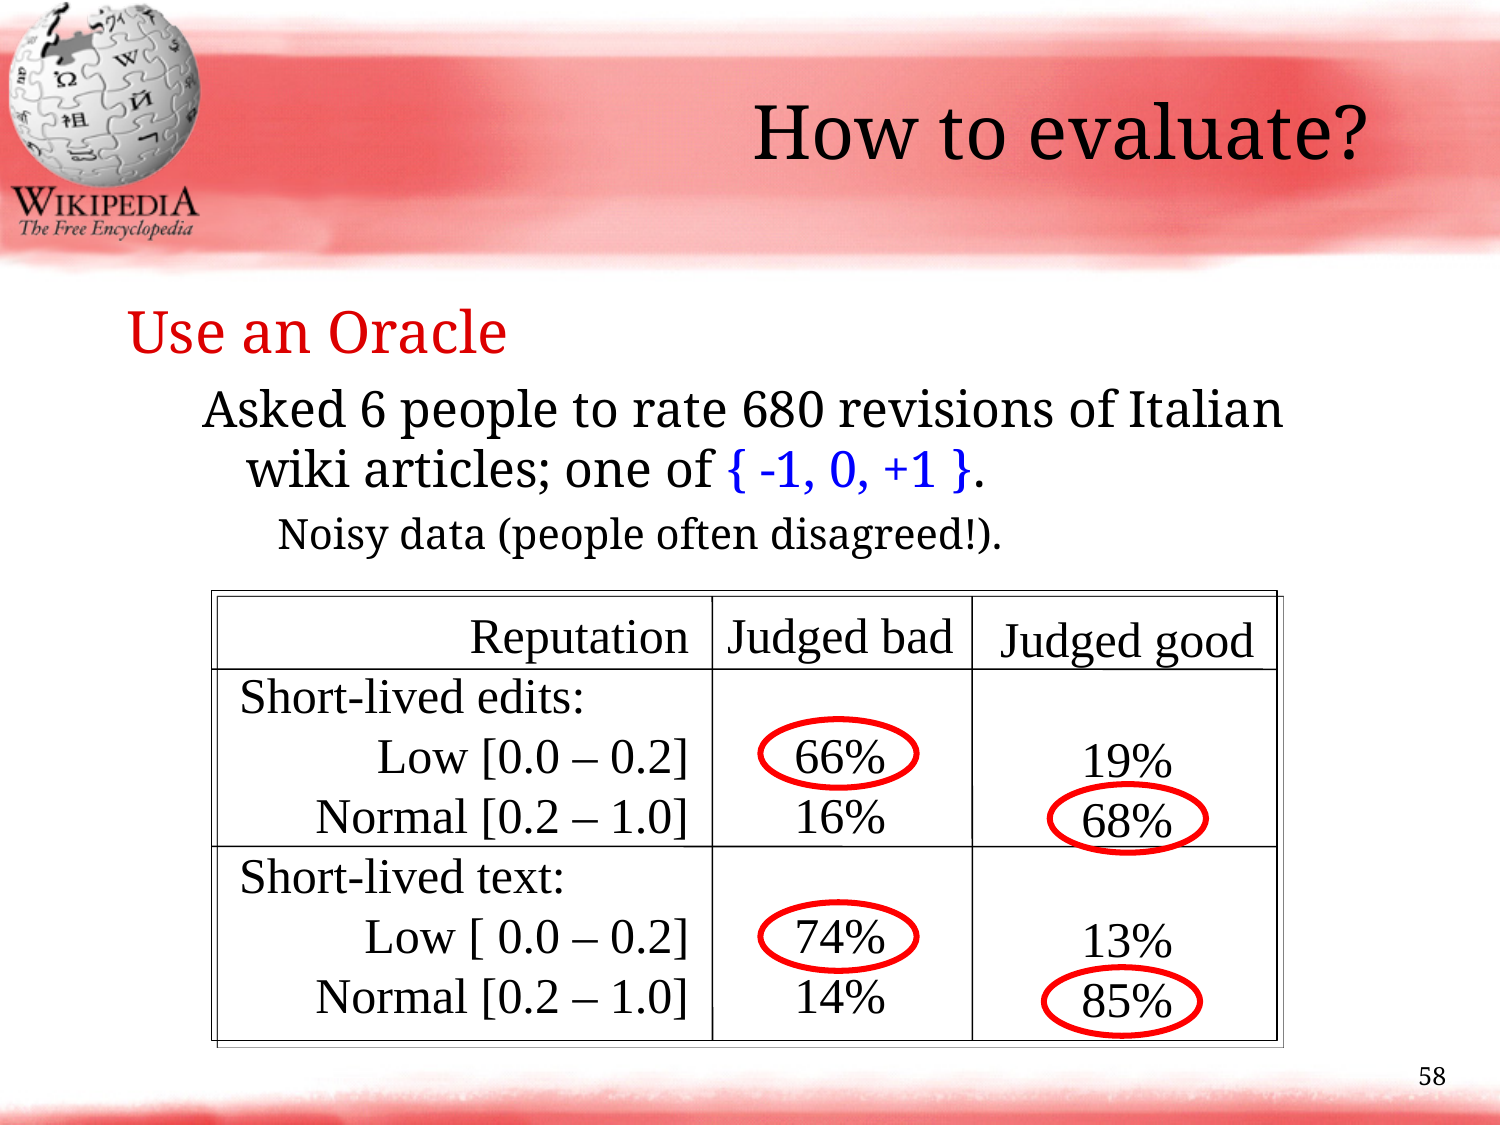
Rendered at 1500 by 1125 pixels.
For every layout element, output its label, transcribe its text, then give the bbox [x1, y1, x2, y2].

text_box Judged good 19% 68% 13% 85% [985, 848, 1270, 1036]
text_box How to evaluate? [112, 29, 1385, 230]
picture [0, 0, 1500, 1125]
text_box Judged good 19% 68% 13% 85% [1053, 788, 1202, 845]
text_box Reputation Short-lived edits: Low [0.0 – 0.2] Normal [0.2 – 1.0] Short-lived text: Low [ 0.0 – 0.2] Normal [0.2 – 1.0] [224, 670, 705, 845]
text_box Reputation Short-lived edits: Low [0.0 – 0.2] Normal [0.2 – 1.0] Short-lived text: Low [ 0.0 – 0.2] Normal [0.2 – 1.0] [224, 598, 705, 668]
text_box Reputation Short-lived edits: Low [0.0 – 0.2] Normal [0.2 – 1.0] Short-lived text: Low [ 0.0 – 0.2] Normal [0.2 – 1.0] [224, 848, 705, 1032]
text_box Judged good 19% 68% 13% 85% [985, 670, 1270, 845]
text_box Judged bad 66% 16% 74% 14% [714, 848, 969, 1032]
text_box Judged bad 66% 16% 74% 14% [714, 598, 969, 668]
text_box Judged good 19% 68% 13% 85% [985, 600, 1270, 668]
text_box Judged good 19% 68% 13% 85% [1047, 971, 1196, 1032]
text_box Judged bad 66% 16% 74% 14% [714, 670, 969, 845]
text_box Use an Oracle Asked 6 people to rate 680 revisions of Italian wiki articles; one of { -1, 0, +1 }. Noisy data (people often disagreed!). [112, 287, 1388, 1051]
